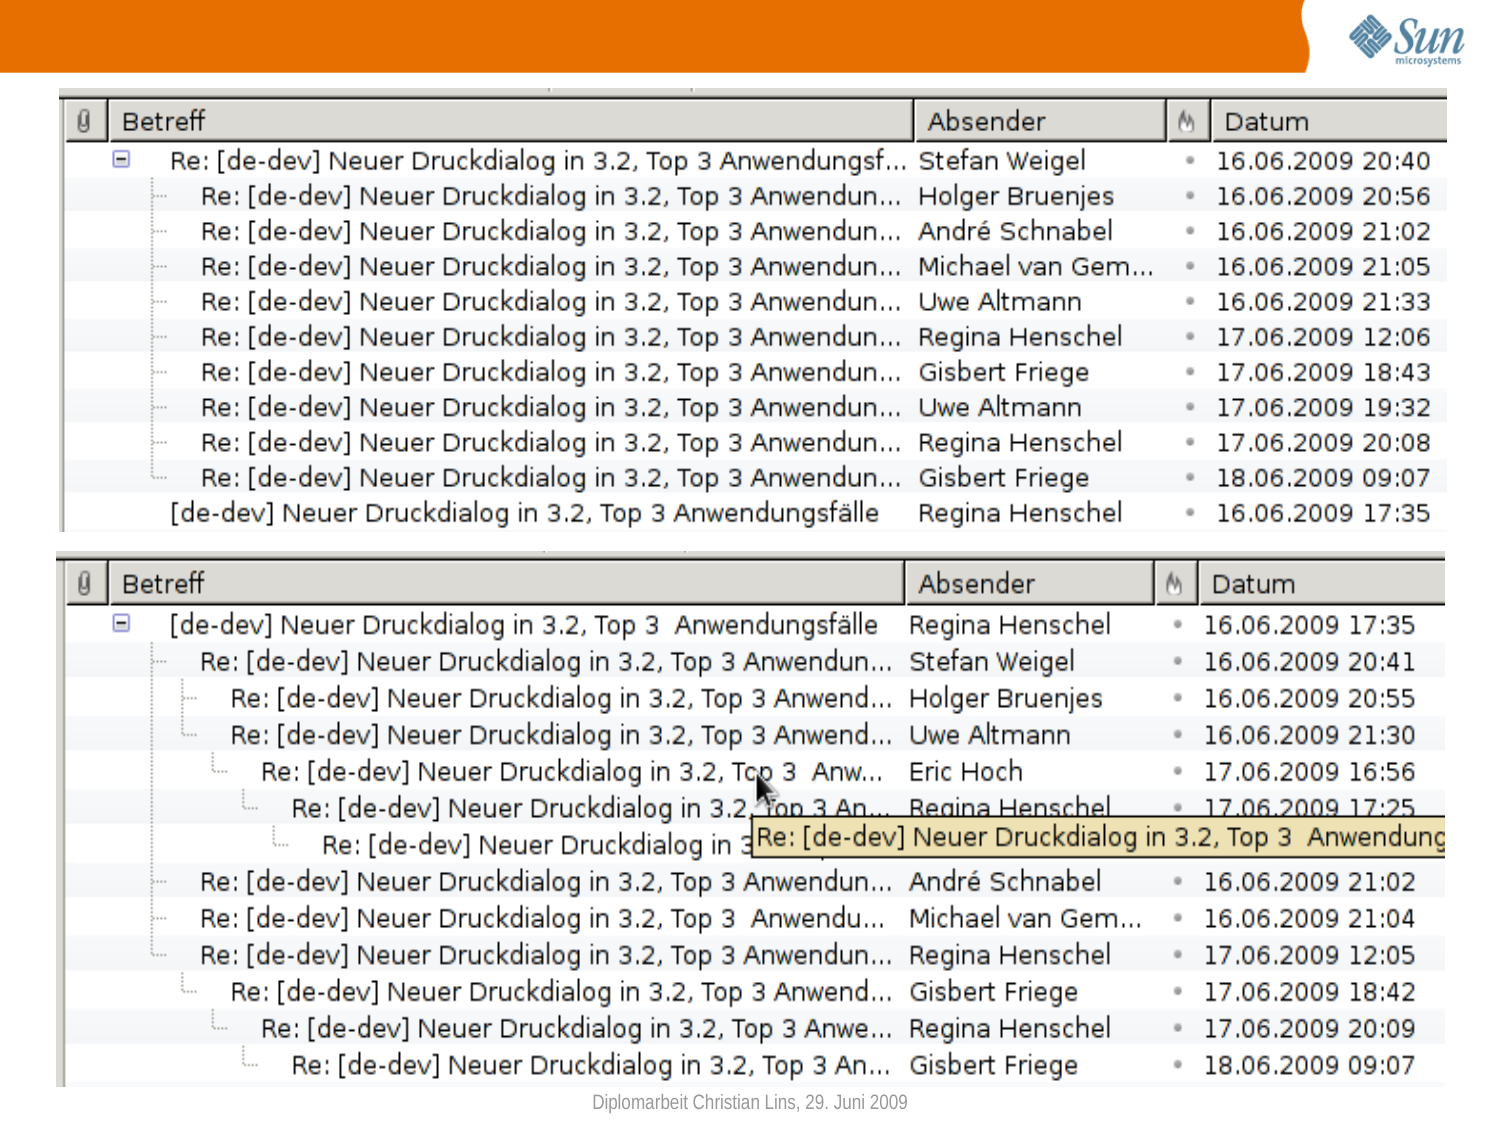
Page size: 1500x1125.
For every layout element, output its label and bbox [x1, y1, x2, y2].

picture [59, 88, 1447, 532]
picture [56, 551, 1445, 1087]
picture [0, 0, 1500, 75]
